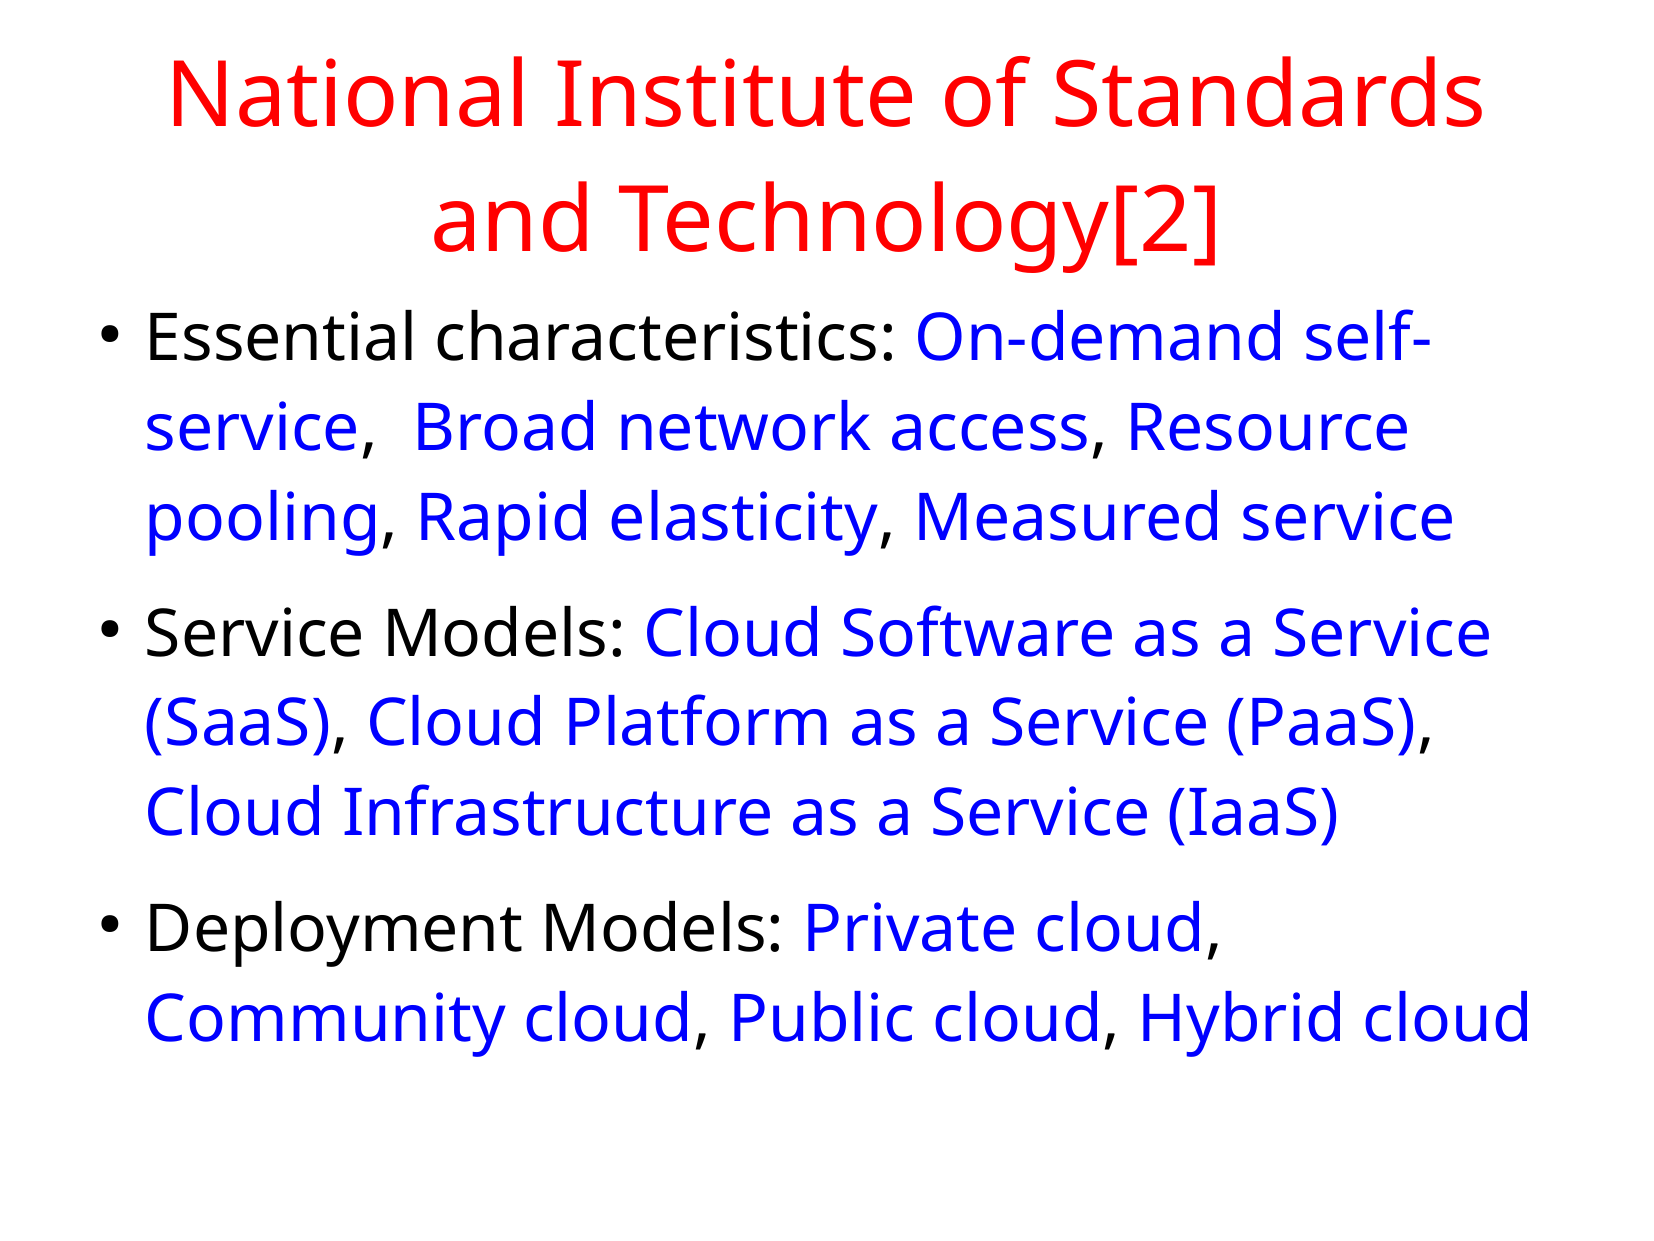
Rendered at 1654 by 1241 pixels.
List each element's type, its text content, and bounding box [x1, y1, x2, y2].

list Essential characteristics: On-demand self-service, Broad network access, Resource pooling, Rapid elasticity, Measured service Service Models: Cloud Software as a Service (SaaS), Cloud Platform as a Service (PaaS), Cloud Infrastructure as a Service (IaaS) Deployment Models: Private cloud, Community cloud, Public cloud, Hybrid cloud [82, 290, 1538, 1217]
title National Institute of Standards and Technology[2] [82, 25, 1571, 281]
